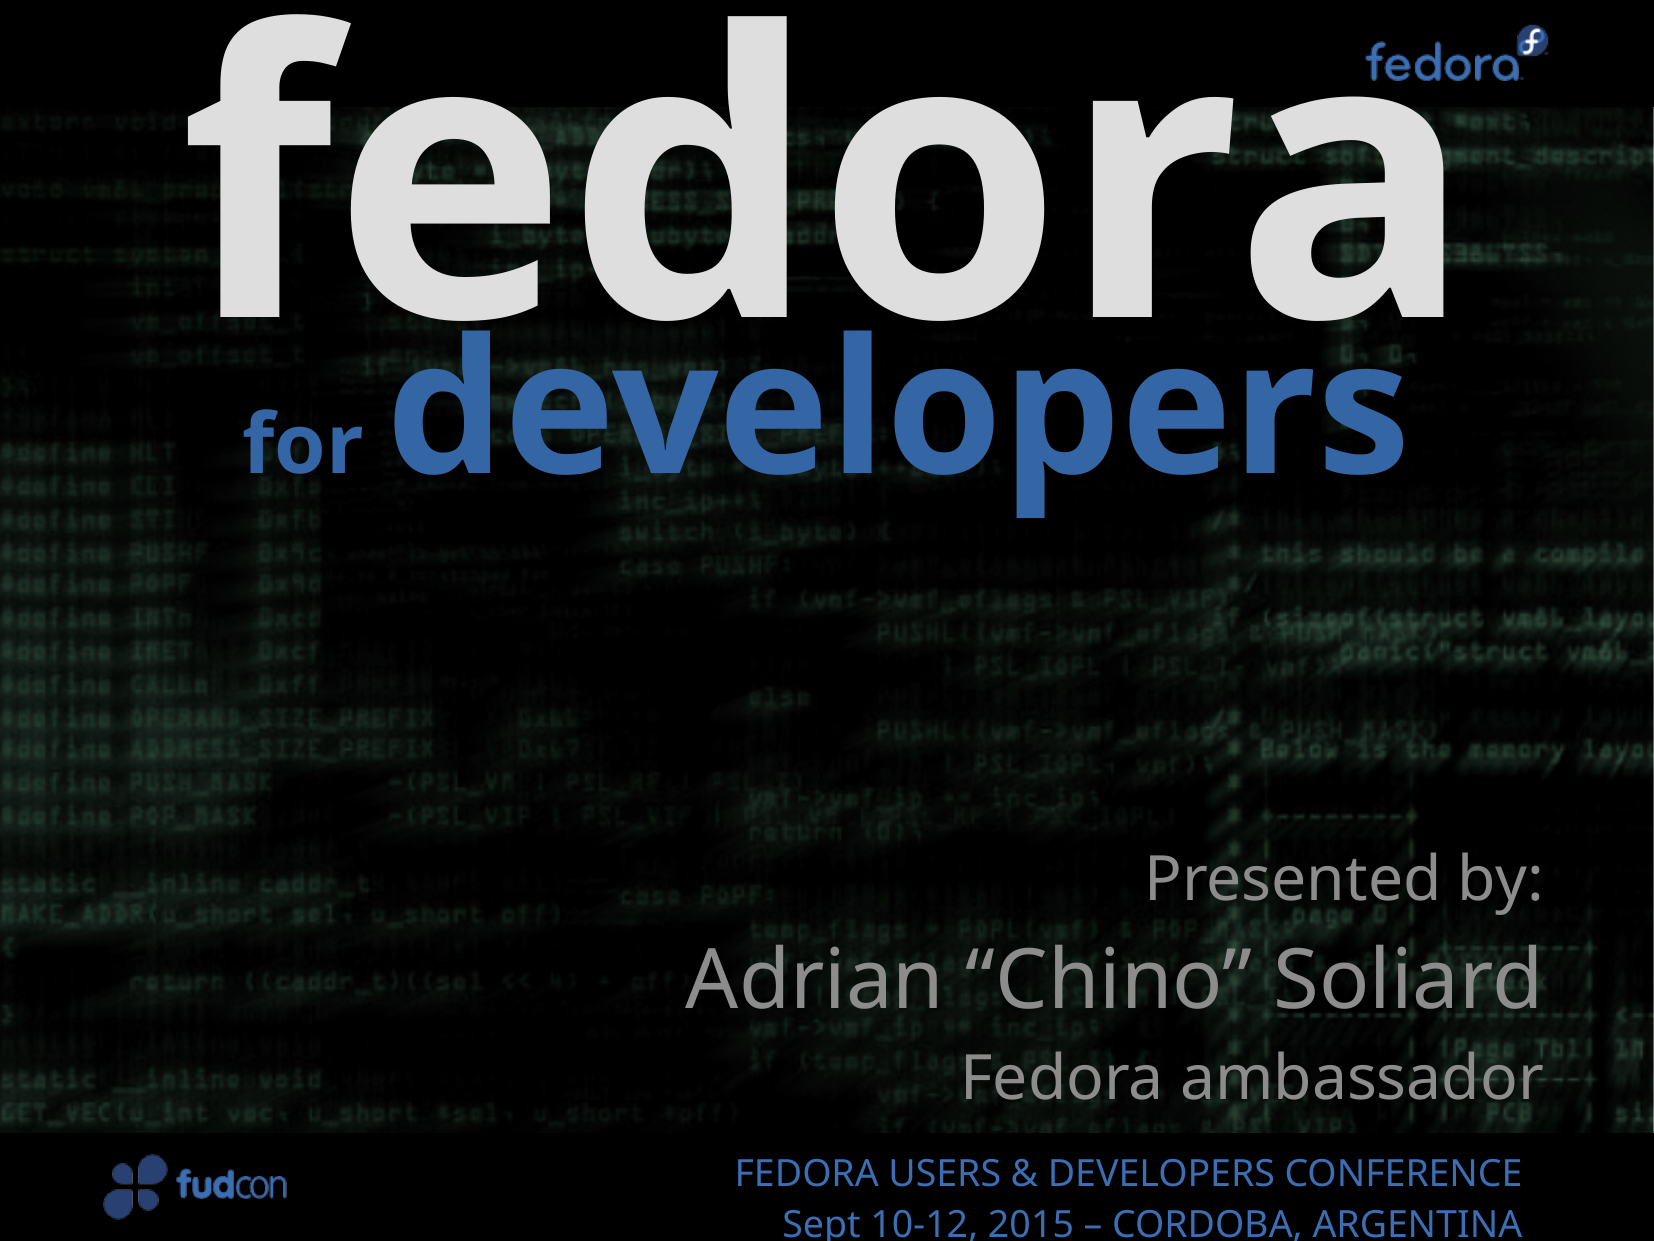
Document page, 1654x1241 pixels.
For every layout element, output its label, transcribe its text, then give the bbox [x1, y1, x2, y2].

text_box fedora for developers [64, 94, 1589, 722]
text_box Presented by: Adrian “Chino” Soliard Fedora ambassador [584, 826, 1560, 1085]
picture [1340, 0, 1574, 94]
picture [0, 107, 1654, 1241]
